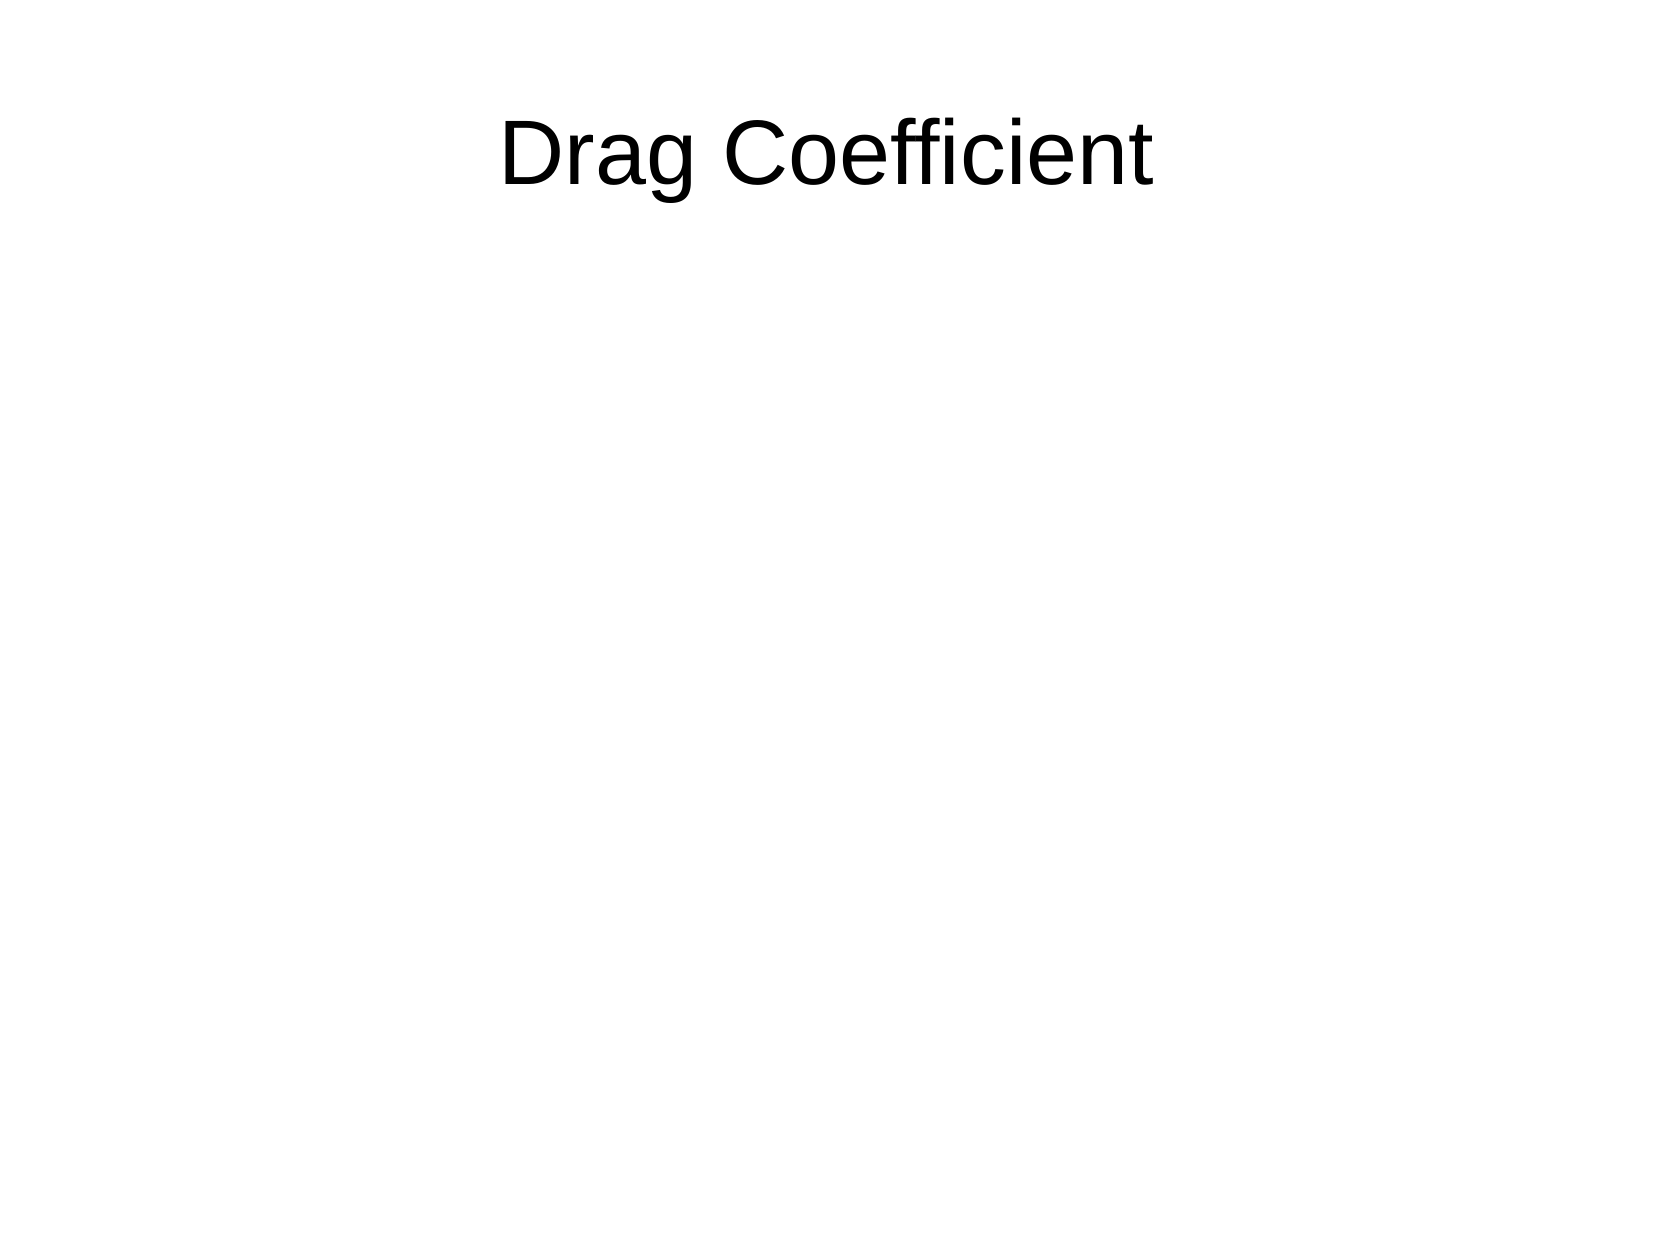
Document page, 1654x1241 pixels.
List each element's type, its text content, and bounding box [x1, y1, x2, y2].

title Drag Coefficient [82, 49, 1571, 257]
